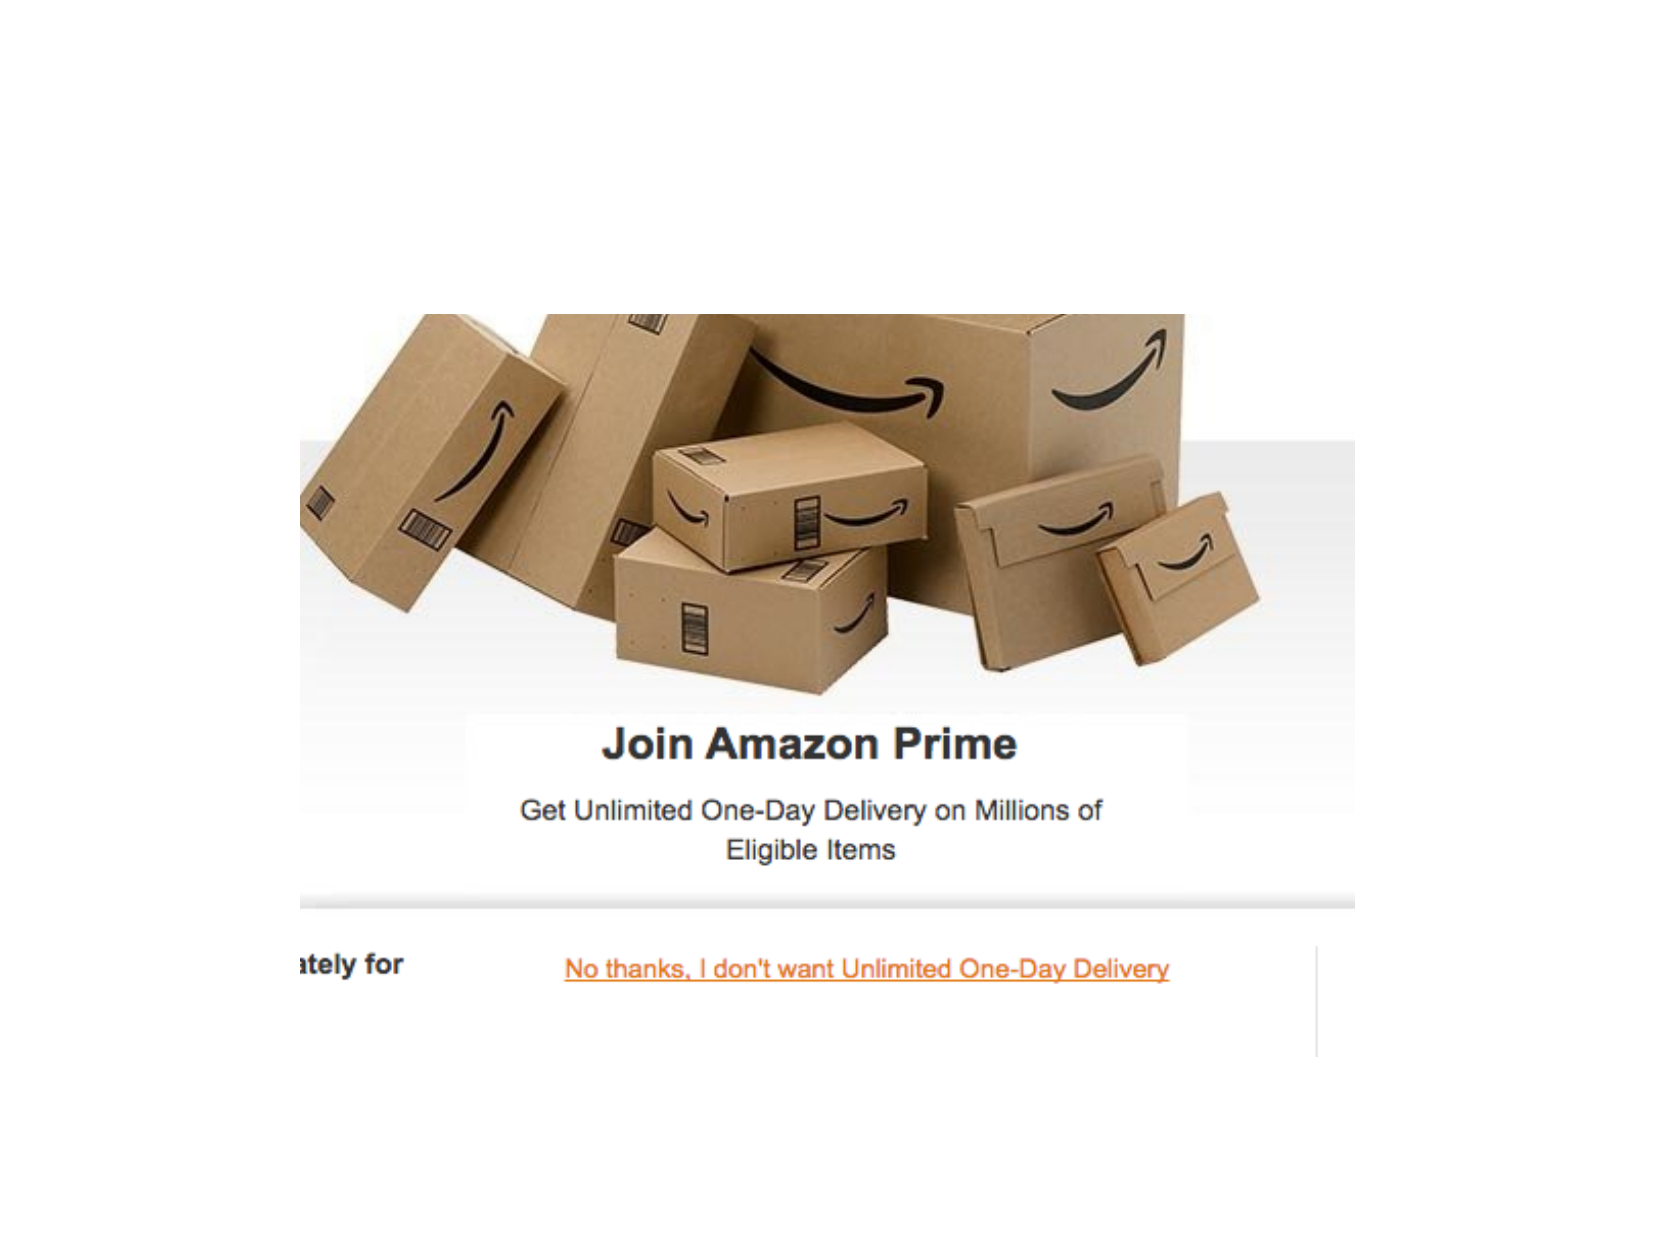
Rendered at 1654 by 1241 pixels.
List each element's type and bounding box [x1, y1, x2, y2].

picture [300, 314, 1355, 1057]
